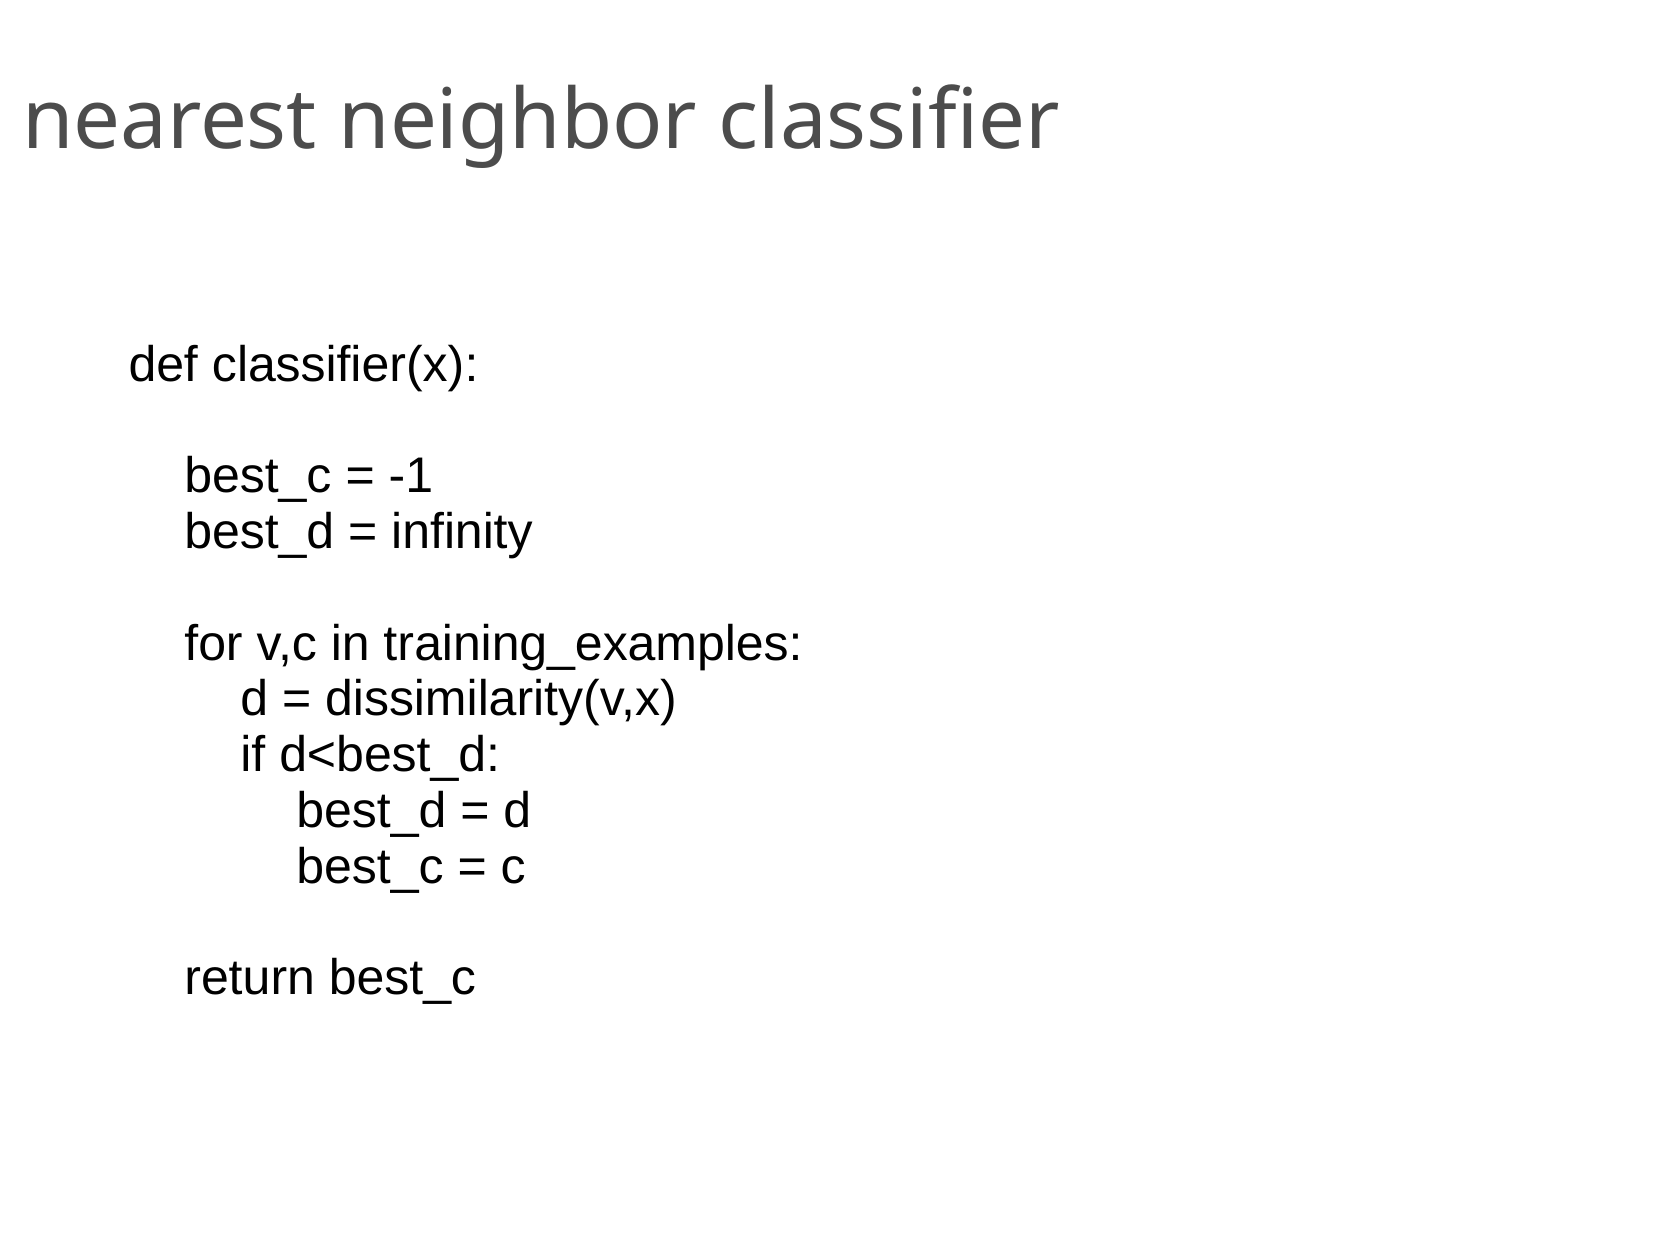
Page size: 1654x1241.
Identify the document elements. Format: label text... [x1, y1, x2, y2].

text_box def classifier(x): best_c = -1 best_d = infinity for v,c in training_examples: d = dissimilarity(v,x) if d<best_d: best_d = d best_c = c return best_c [113, 328, 1127, 1069]
title nearest neighbor classifier [22, 26, 1654, 205]
